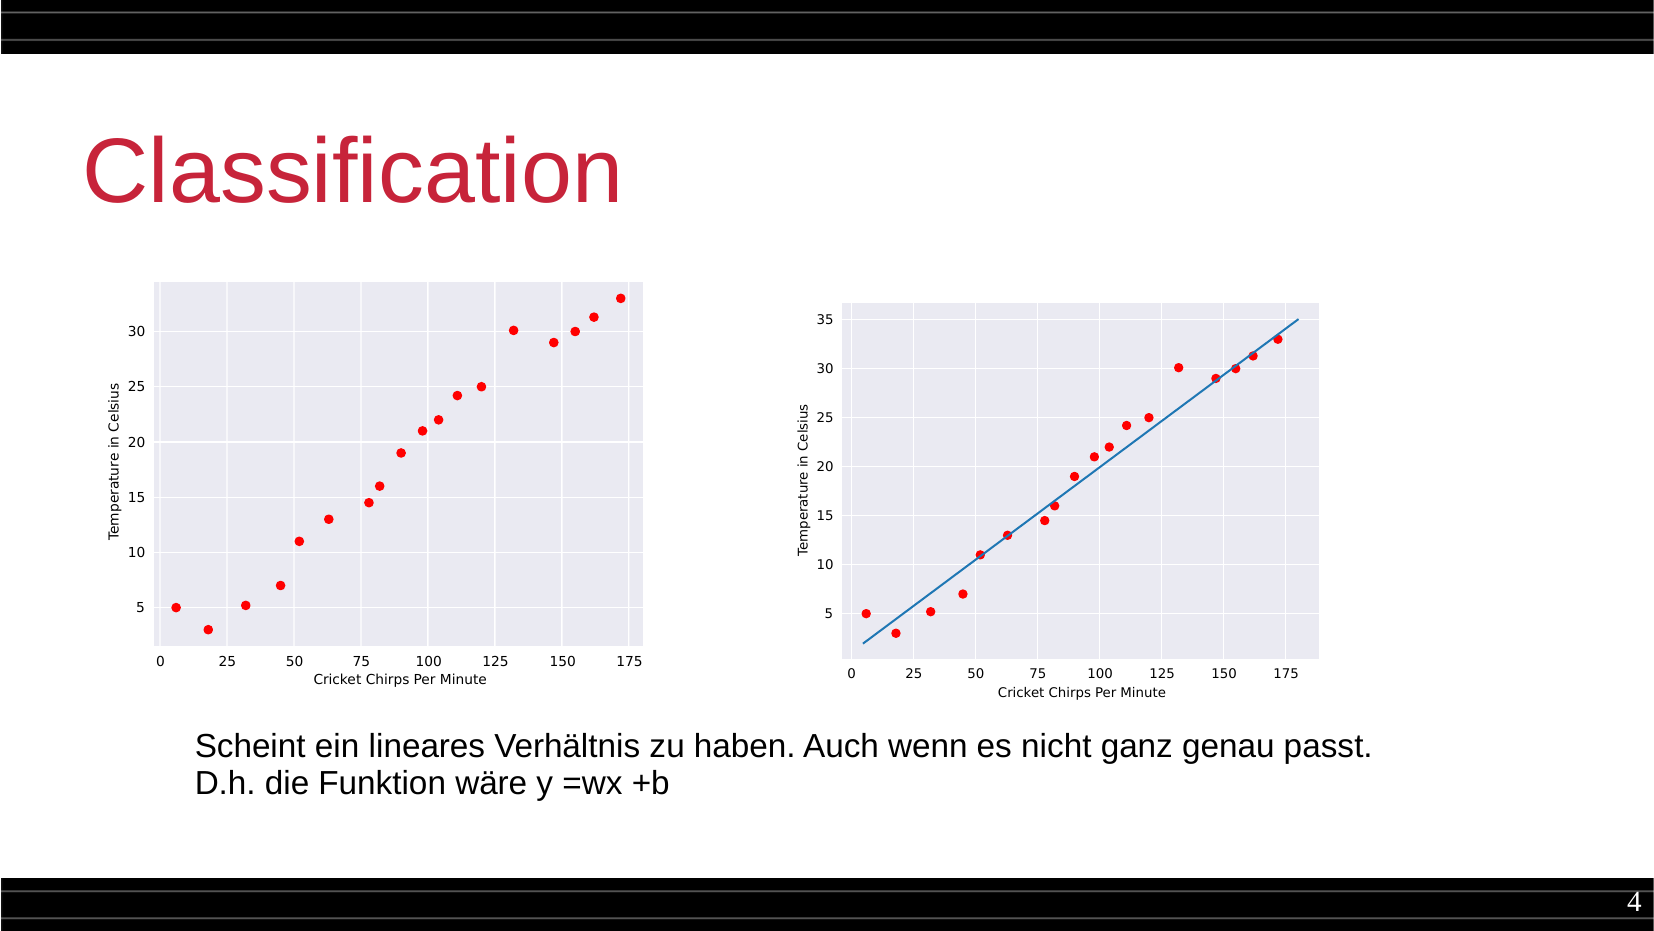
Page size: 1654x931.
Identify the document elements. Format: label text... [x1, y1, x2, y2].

text_box Scheint ein lineares Verhältnis zu haben. Auch wenn es nicht ganz genau passt. D.h. die Funktion wäre y =wx +b [180, 720, 1396, 798]
picture [1, 0, 1654, 54]
picture [765, 248, 1381, 710]
picture [75, 225, 706, 698]
title Classification [82, 92, 1571, 249]
picture [1, 878, 1654, 931]
